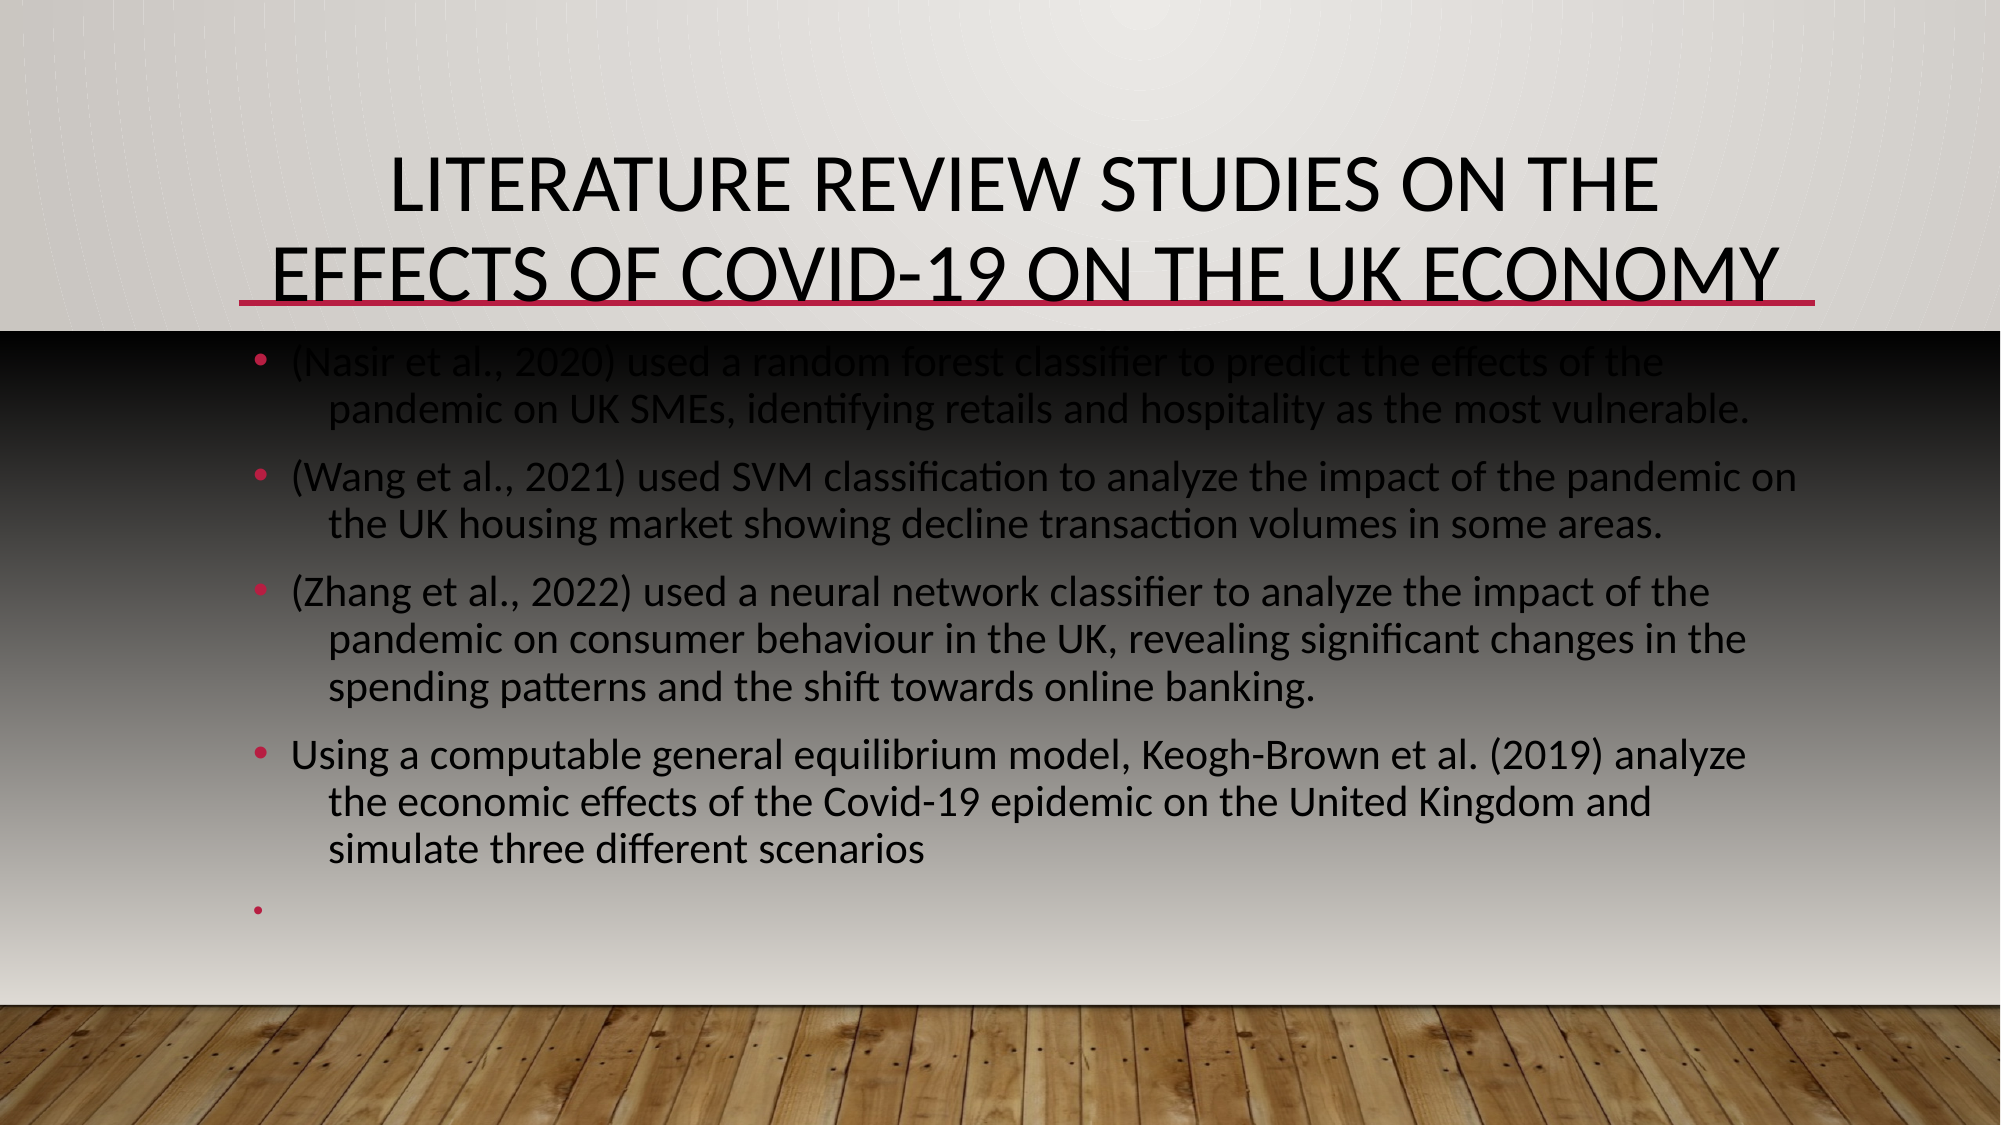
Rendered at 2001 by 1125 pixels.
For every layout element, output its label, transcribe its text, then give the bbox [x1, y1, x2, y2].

title Literature Review Studies on the Effects of COVID-19 on the UK Economy [238, 131, 1814, 305]
list (Nasir et al., 2020) used a random forest classifier to predict the effects of the pandemic on UK SMEs, identifying retails and hospitality as the most vulnerable. (Wang et al., 2021) used SVM classification to analyze the impact of the pandemic on the UK housing market showing decline transaction volumes in some areas. (Zhang et al., 2022) used a neural network classifier to analyze the impact of the pandemic on consumer behaviour in the UK, revealing significant changes in the spending patterns and the shift towards online banking. Using a computable general equilibrium model, Keogh-Brown et al. (2019) analyze the economic effects of the Covid-19 epidemic on the United Kingdom and simulate three different scenarios [238, 330, 1814, 897]
